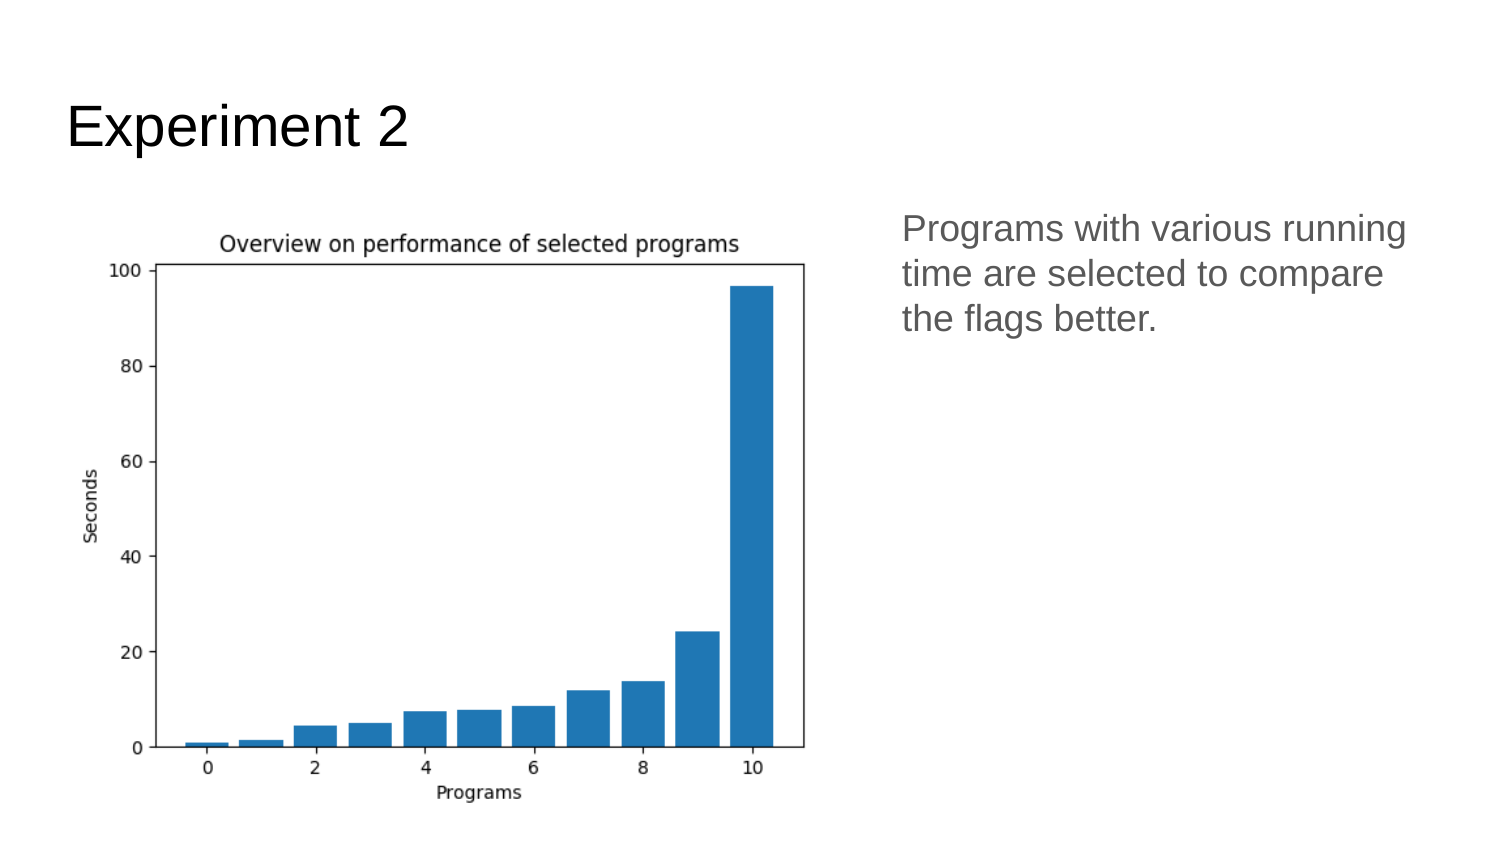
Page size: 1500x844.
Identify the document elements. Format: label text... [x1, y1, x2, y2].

title Experiment 2 [51, 72, 1449, 167]
list Programs with various running time are selected to compare the flags better. [887, 189, 1449, 816]
picture [51, 188, 887, 816]
